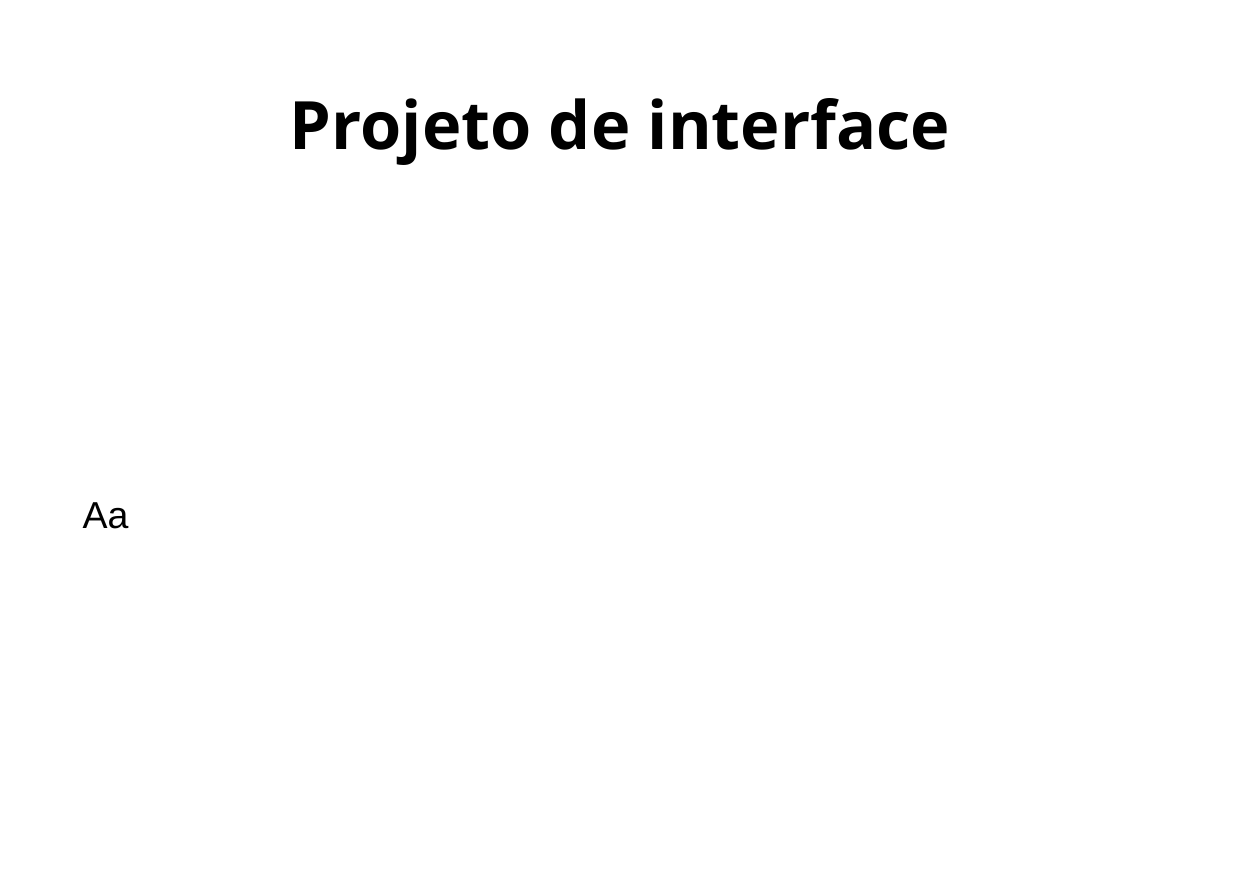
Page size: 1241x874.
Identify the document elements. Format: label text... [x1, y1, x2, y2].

text_box Projeto de interface [58, 82, 1181, 163]
text_box Aa [82, 491, 1158, 537]
text_box Aa [90, 505, 99, 518]
